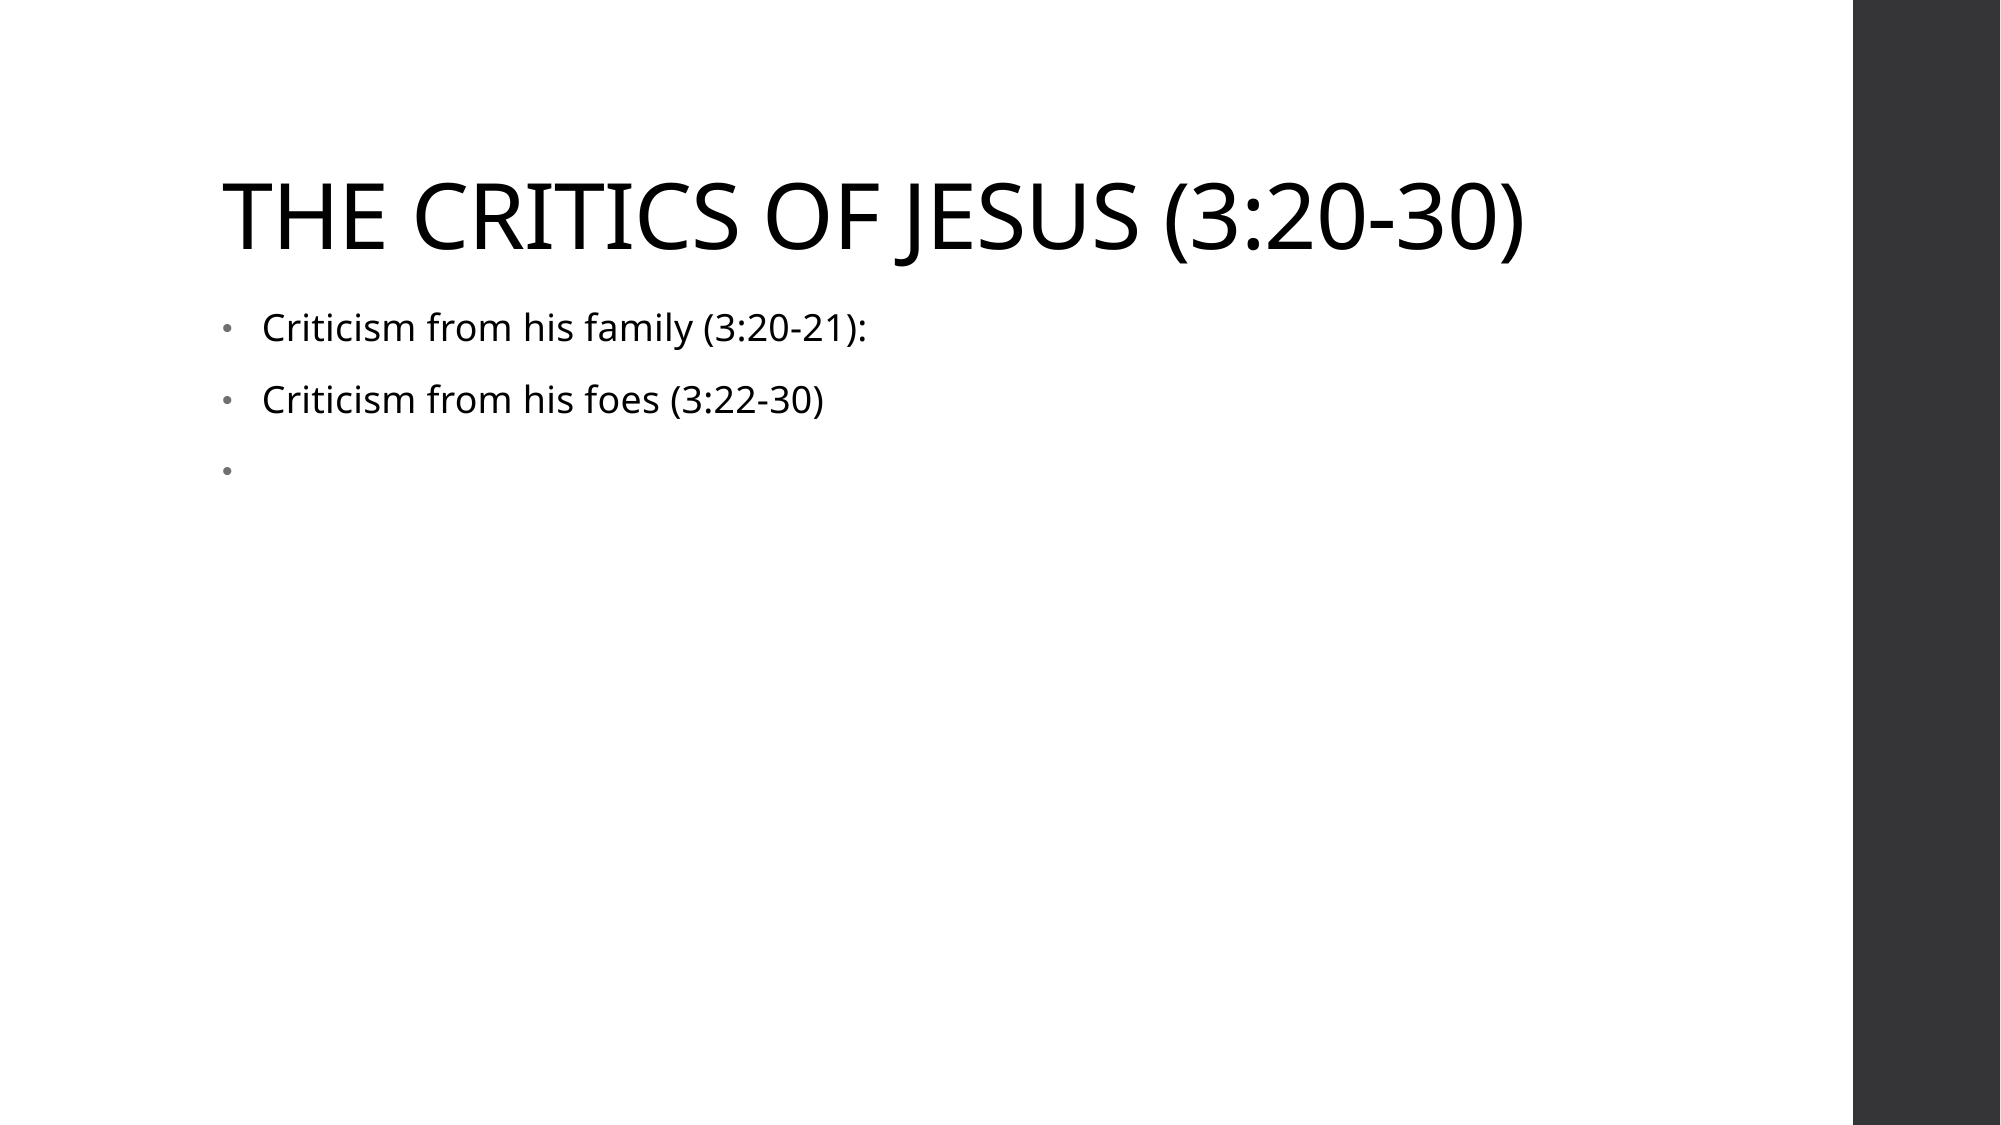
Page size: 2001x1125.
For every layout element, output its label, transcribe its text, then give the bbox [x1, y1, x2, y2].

title THE CRITICS OF JESUS (3:20-30) [206, 60, 1797, 278]
list Criticism from his family (3:20-21): Criticism from his foes (3:22-30) [206, 299, 1617, 1014]
